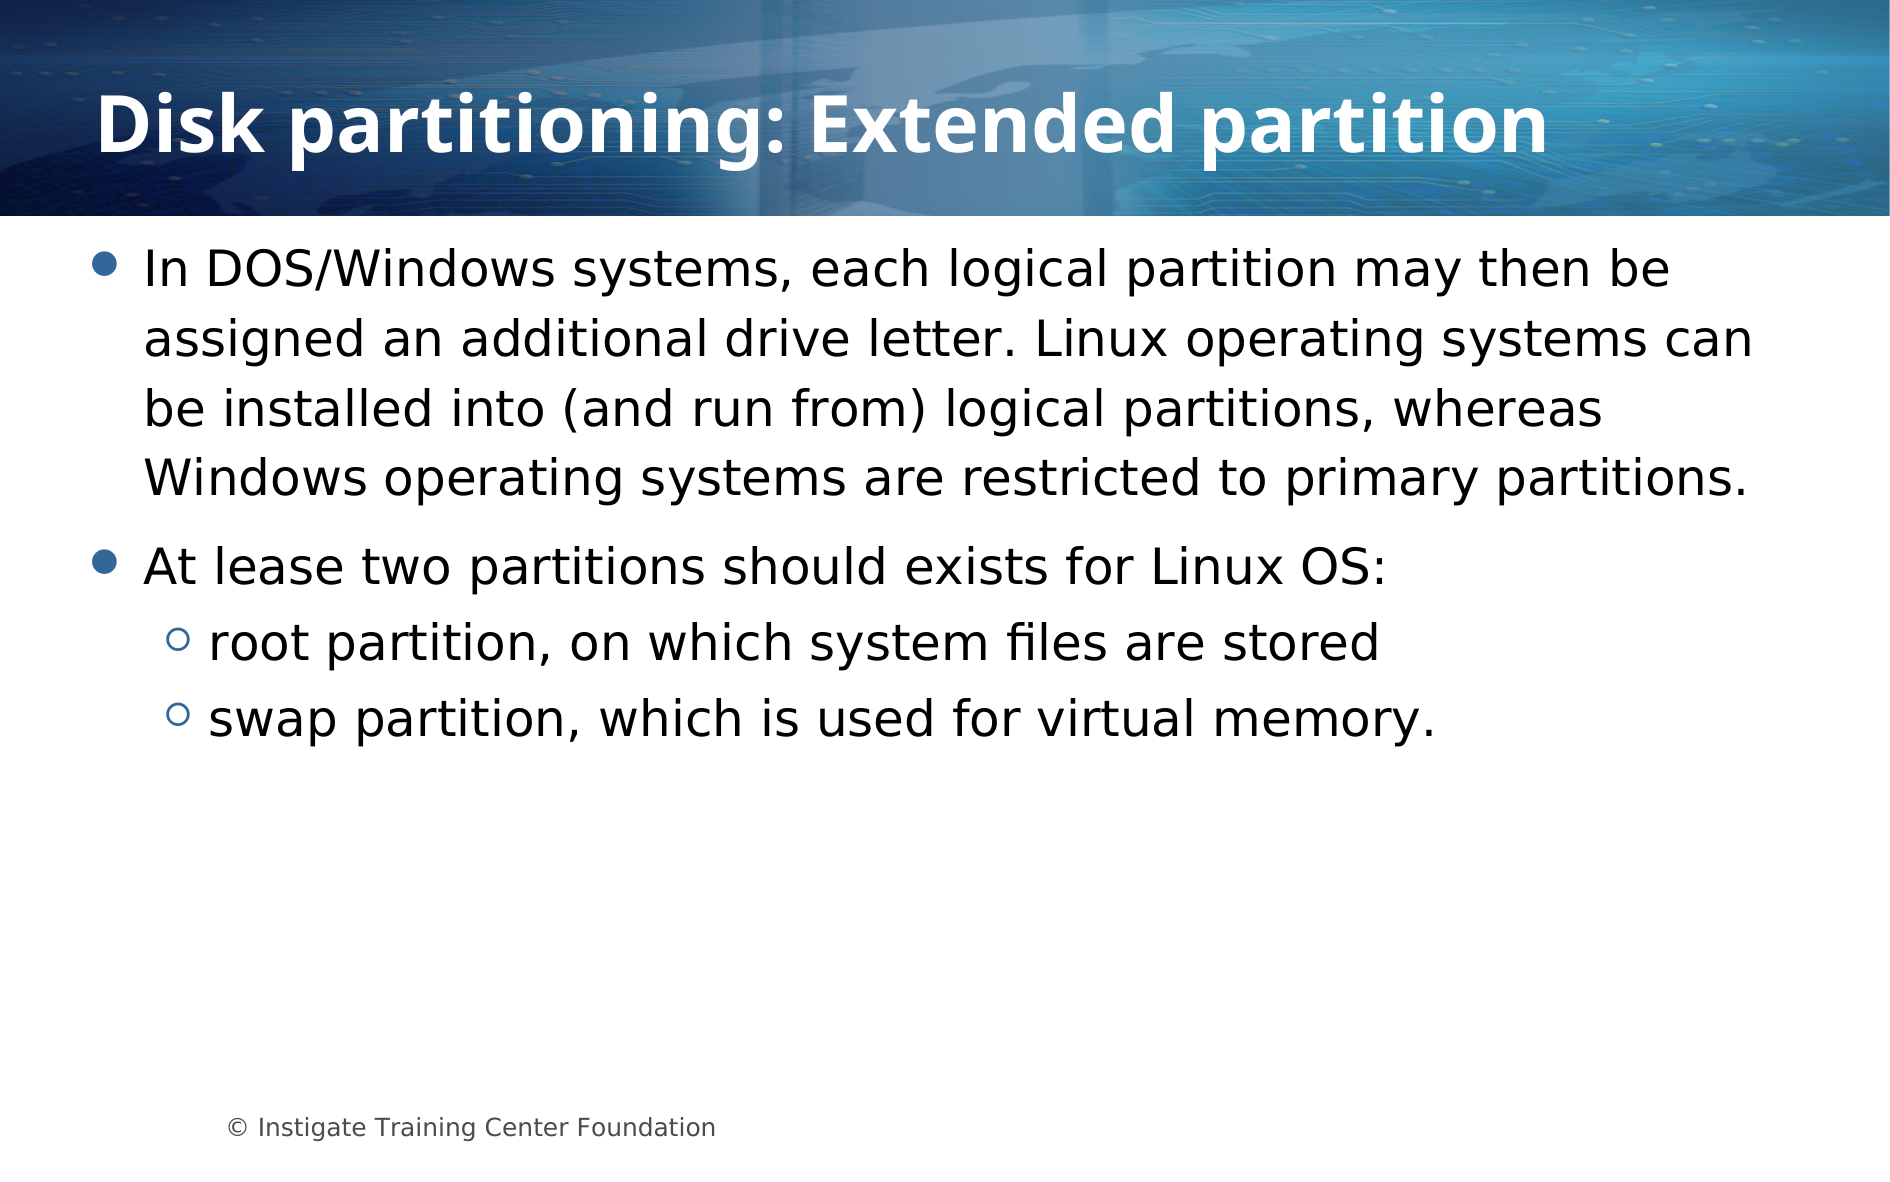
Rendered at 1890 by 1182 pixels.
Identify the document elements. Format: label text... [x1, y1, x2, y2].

title Disk partitioning: Extended partition [94, 47, 1793, 217]
list In DOS/Windows systems, each logical partition may then be assigned an additional drive letter. Linux operating systems can be installed into (and run from) logical partitions, whereas Windows operating systems are restricted to primary partitions. At lease two partitions should exists for Linux OS: root partition, on which system files are stored swap partition, which is used for virtual memory. [88, 228, 1788, 914]
picture [0, 0, 1890, 216]
